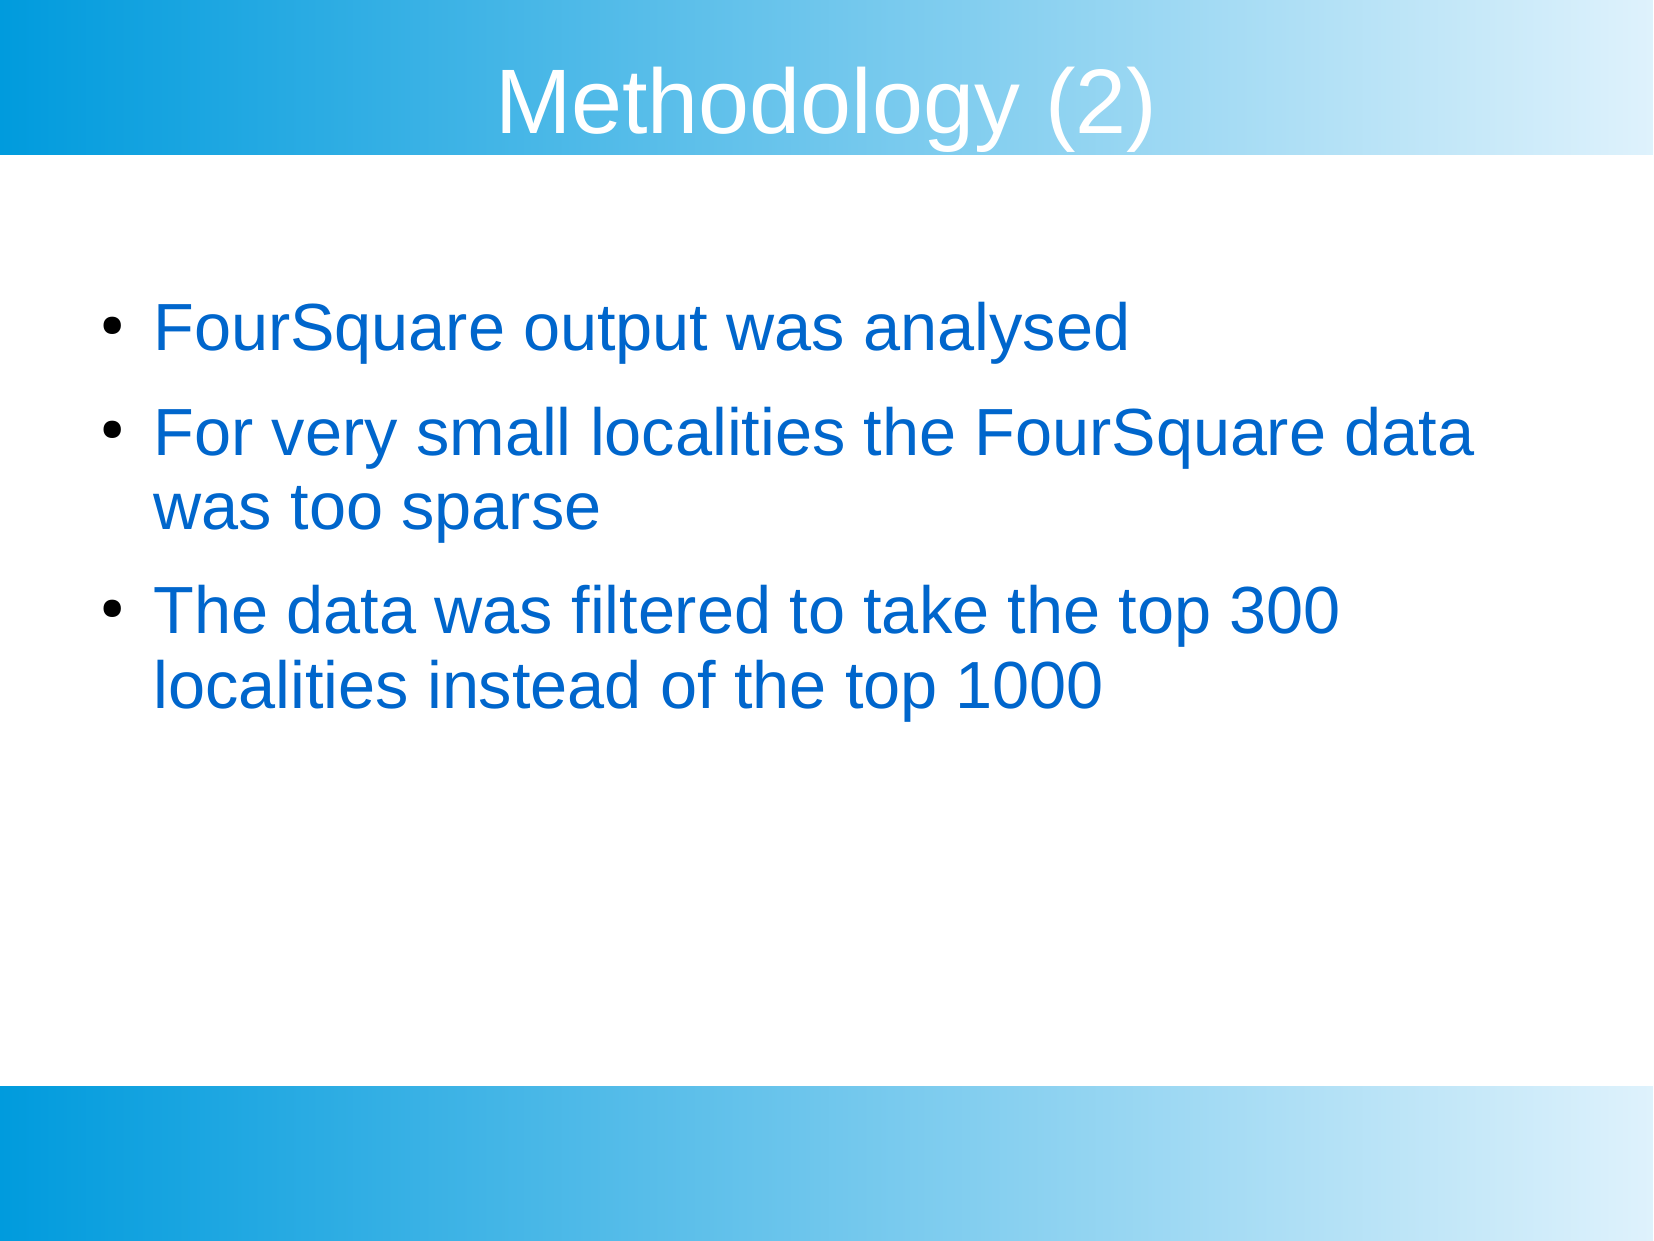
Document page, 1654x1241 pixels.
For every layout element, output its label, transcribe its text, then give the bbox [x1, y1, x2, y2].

title Methodology (2) [82, 49, 1571, 155]
list FourSquare output was analysed For very small localities the FourSquare data was too sparse The data was filtered to take the top 300 localities instead of the top 1000 [82, 290, 1571, 1010]
